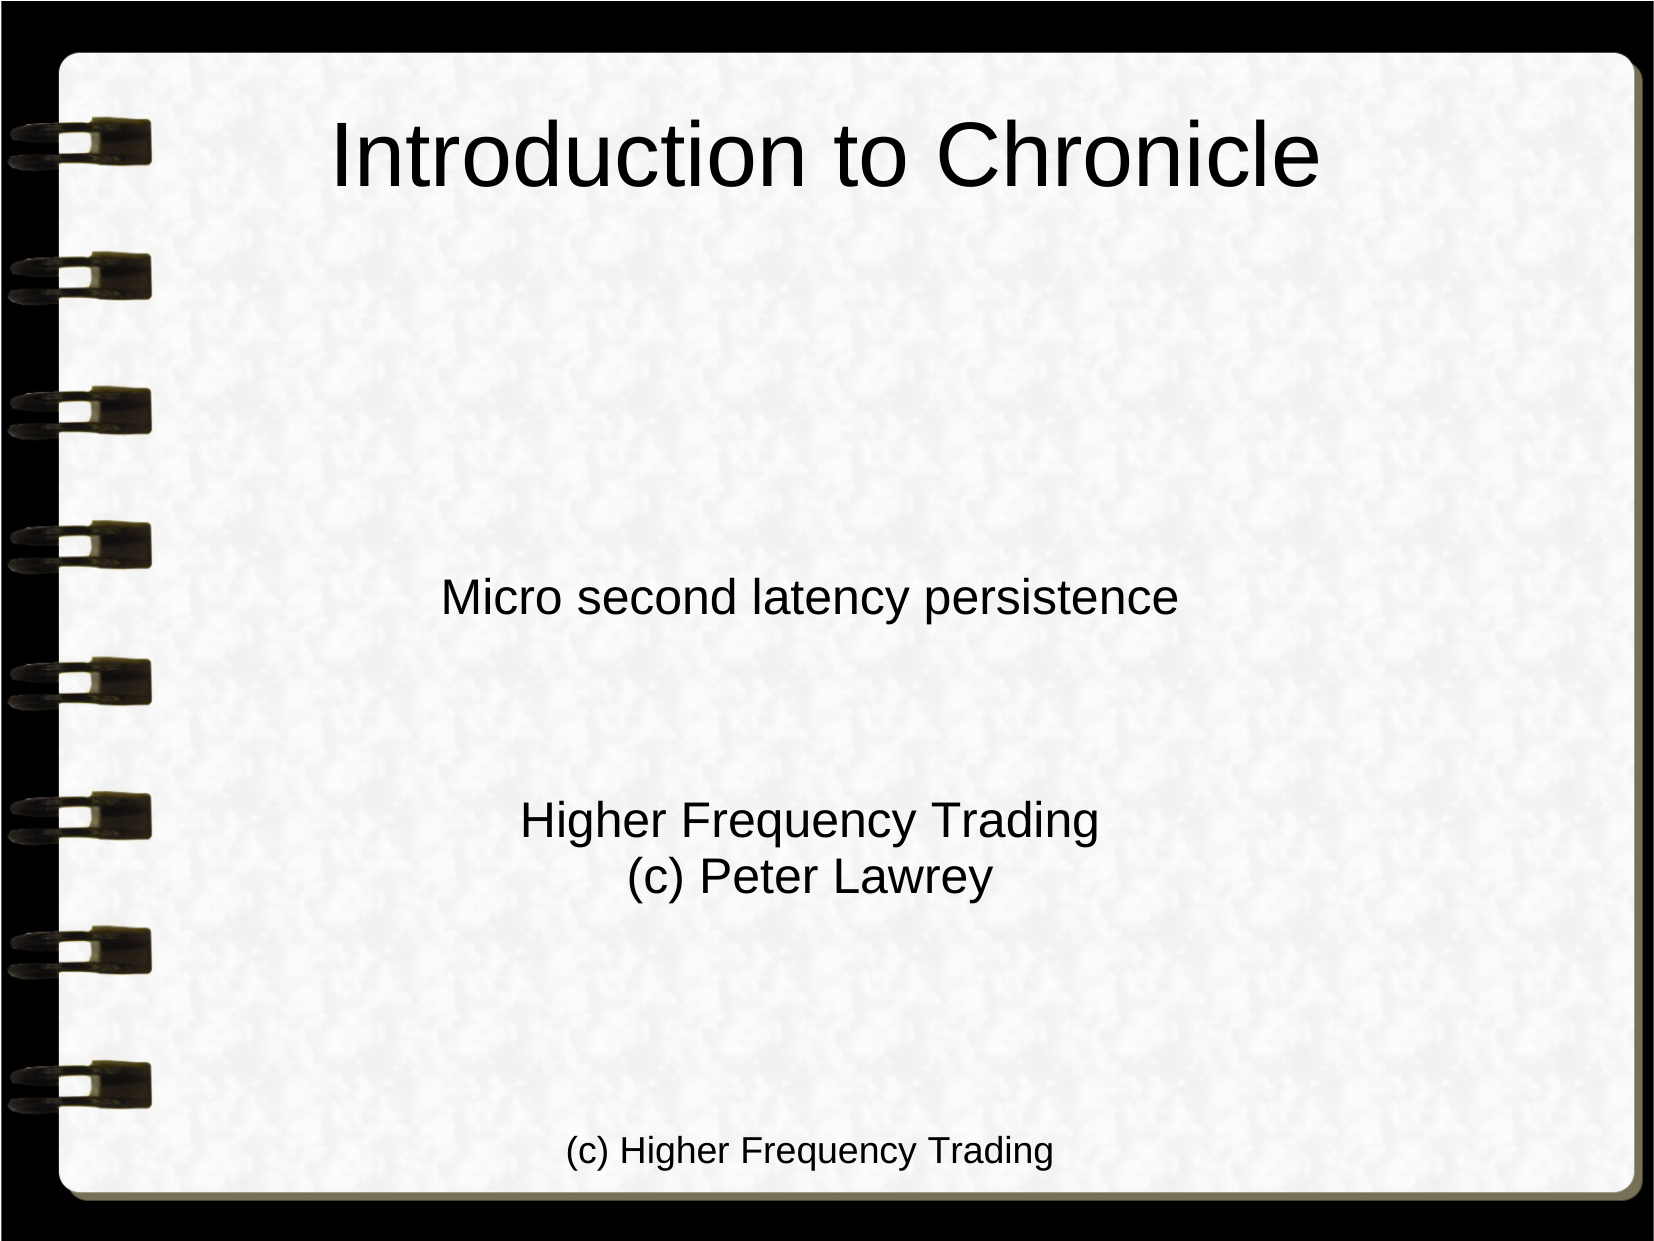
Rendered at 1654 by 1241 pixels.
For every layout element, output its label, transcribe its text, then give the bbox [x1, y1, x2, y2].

picture [1, 1, 1654, 1241]
subtitle Micro second latency persistence Higher Frequency Trading (c) Peter Lawrey [82, 290, 1538, 1010]
title Introduction to Chronicle [82, 49, 1571, 257]
